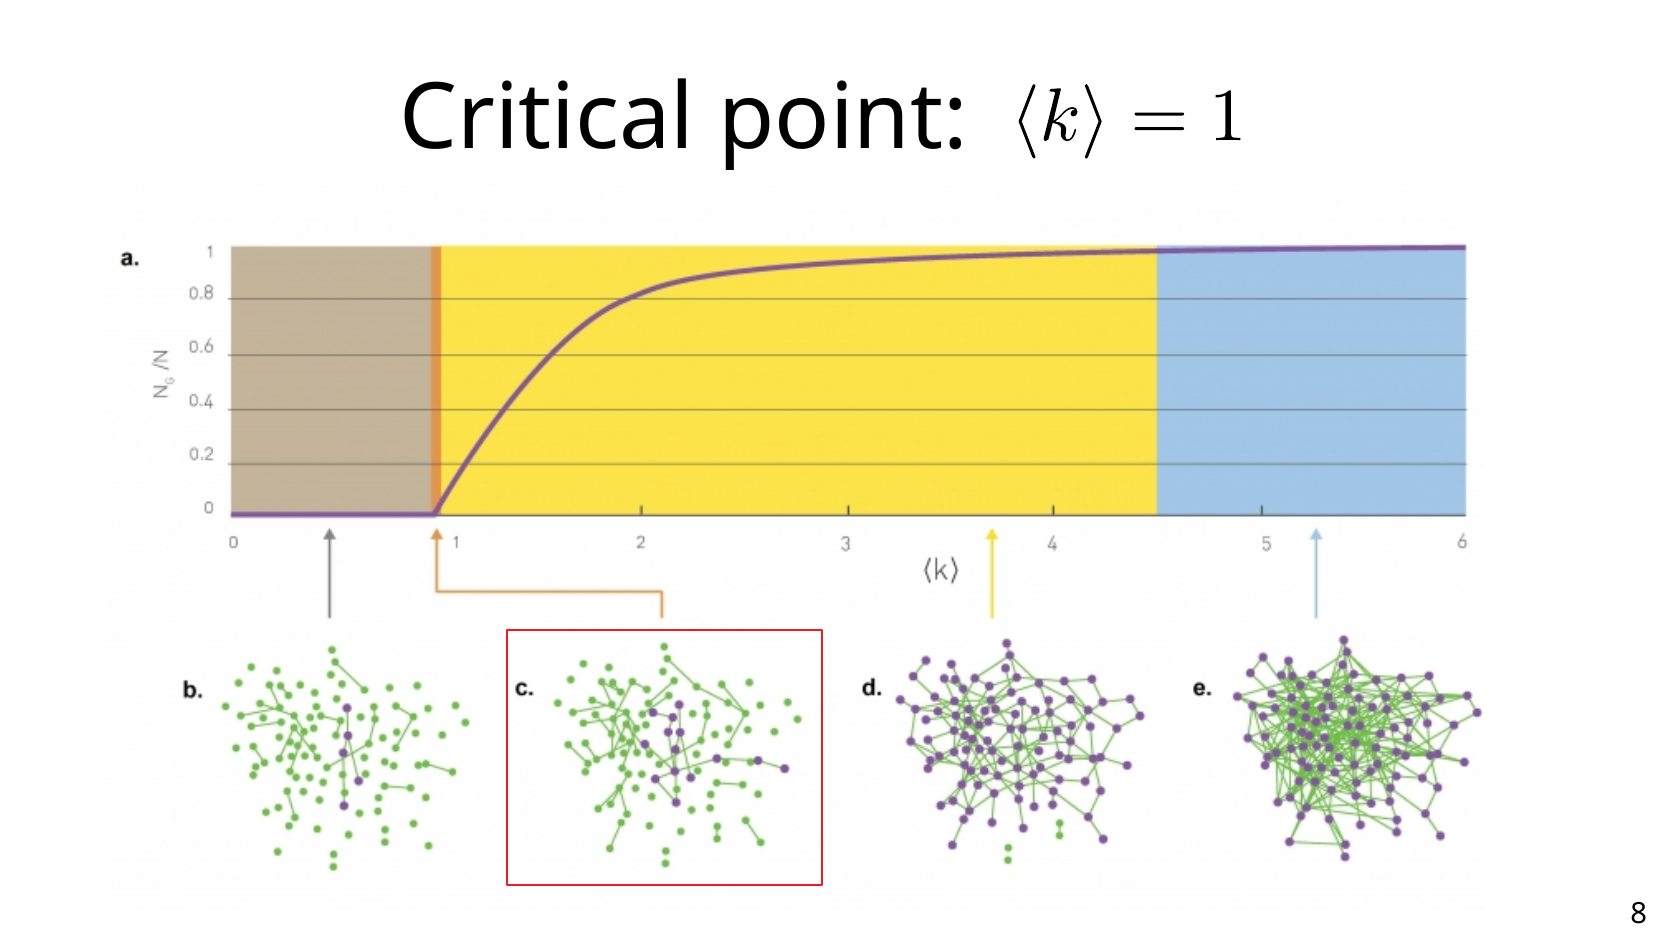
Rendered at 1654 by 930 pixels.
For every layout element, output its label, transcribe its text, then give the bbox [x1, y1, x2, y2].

text_box [1010, 84, 1247, 159]
title Critical point: [82, 1, 1571, 225]
picture [104, 171, 1484, 910]
